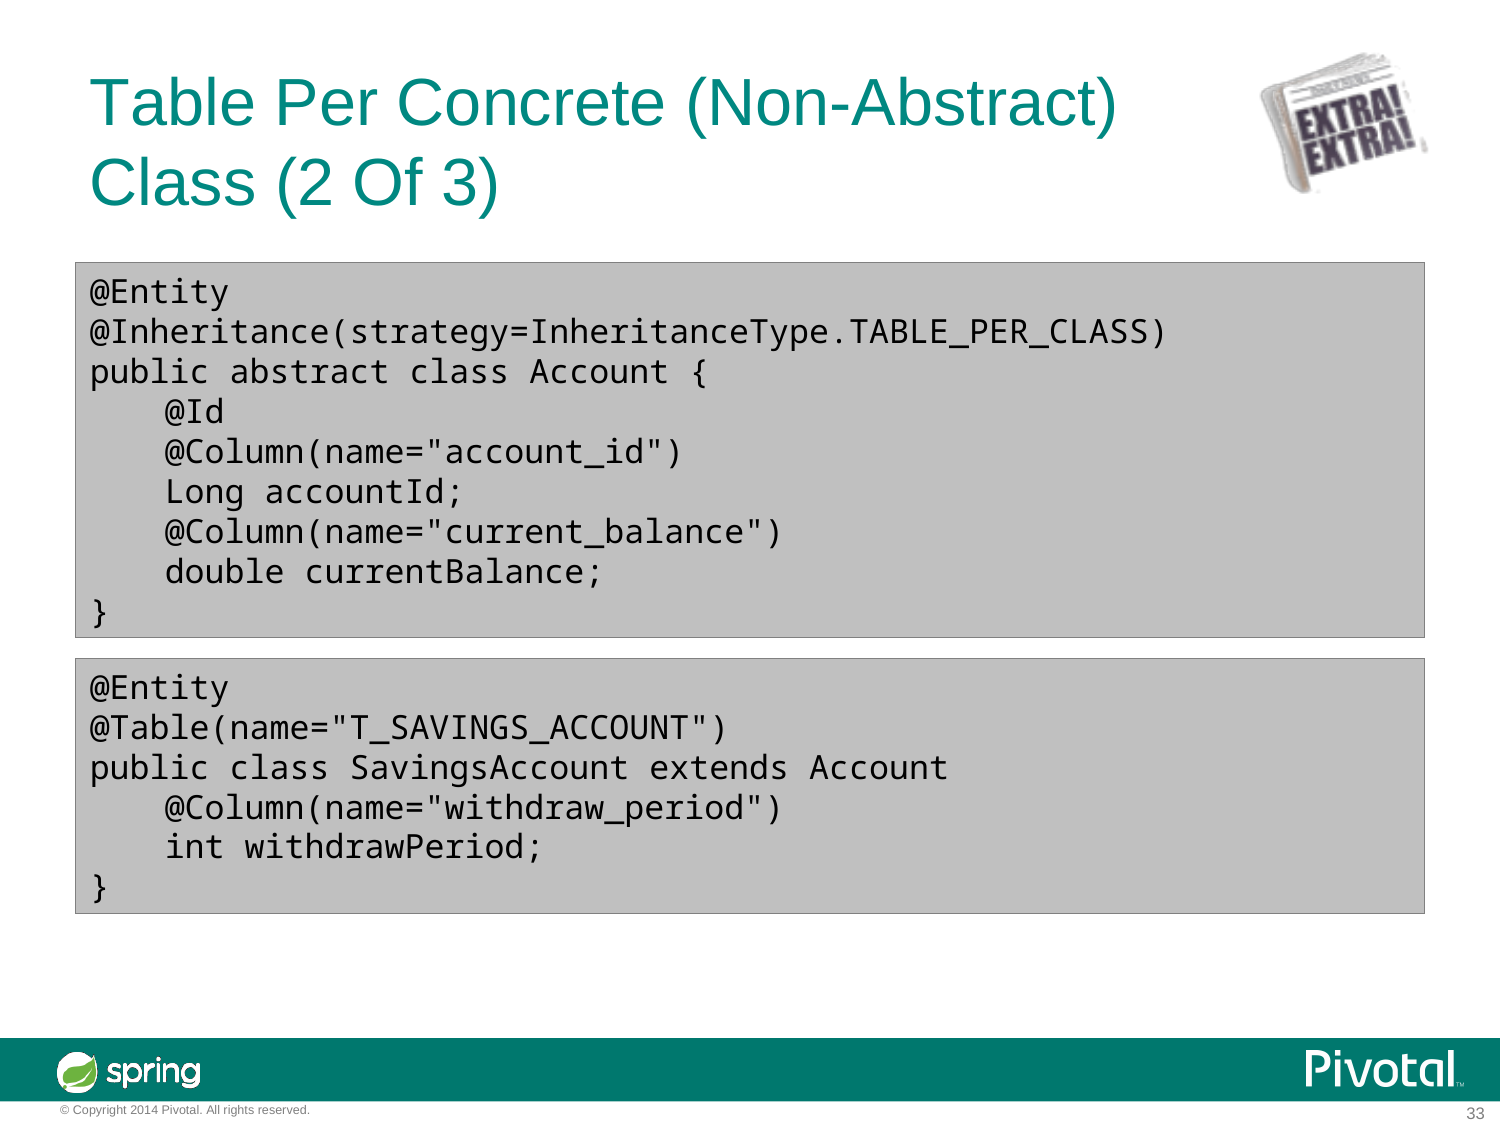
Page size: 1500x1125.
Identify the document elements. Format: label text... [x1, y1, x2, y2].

picture [32, 1041, 210, 1103]
title Table Per Concrete (Non-Abstract) Class (2 Of 3) [75, 45, 1426, 233]
picture [1306, 1050, 1464, 1087]
text_box @Entity @Inheritance(strategy=InheritanceType.TABLE_PER_CLASS) public abstract class Account { @Id @Column(name="account_id") Long accountId; @Column(name="current_balance") double currentBalance; } [75, 262, 1426, 638]
picture [1252, 45, 1441, 196]
text_box @Entity @Table(name="T_SAVINGS_ACCOUNT") public class SavingsAccount extends Account @Column(name="withdraw_period") int withdrawPeriod; } [75, 658, 1426, 914]
